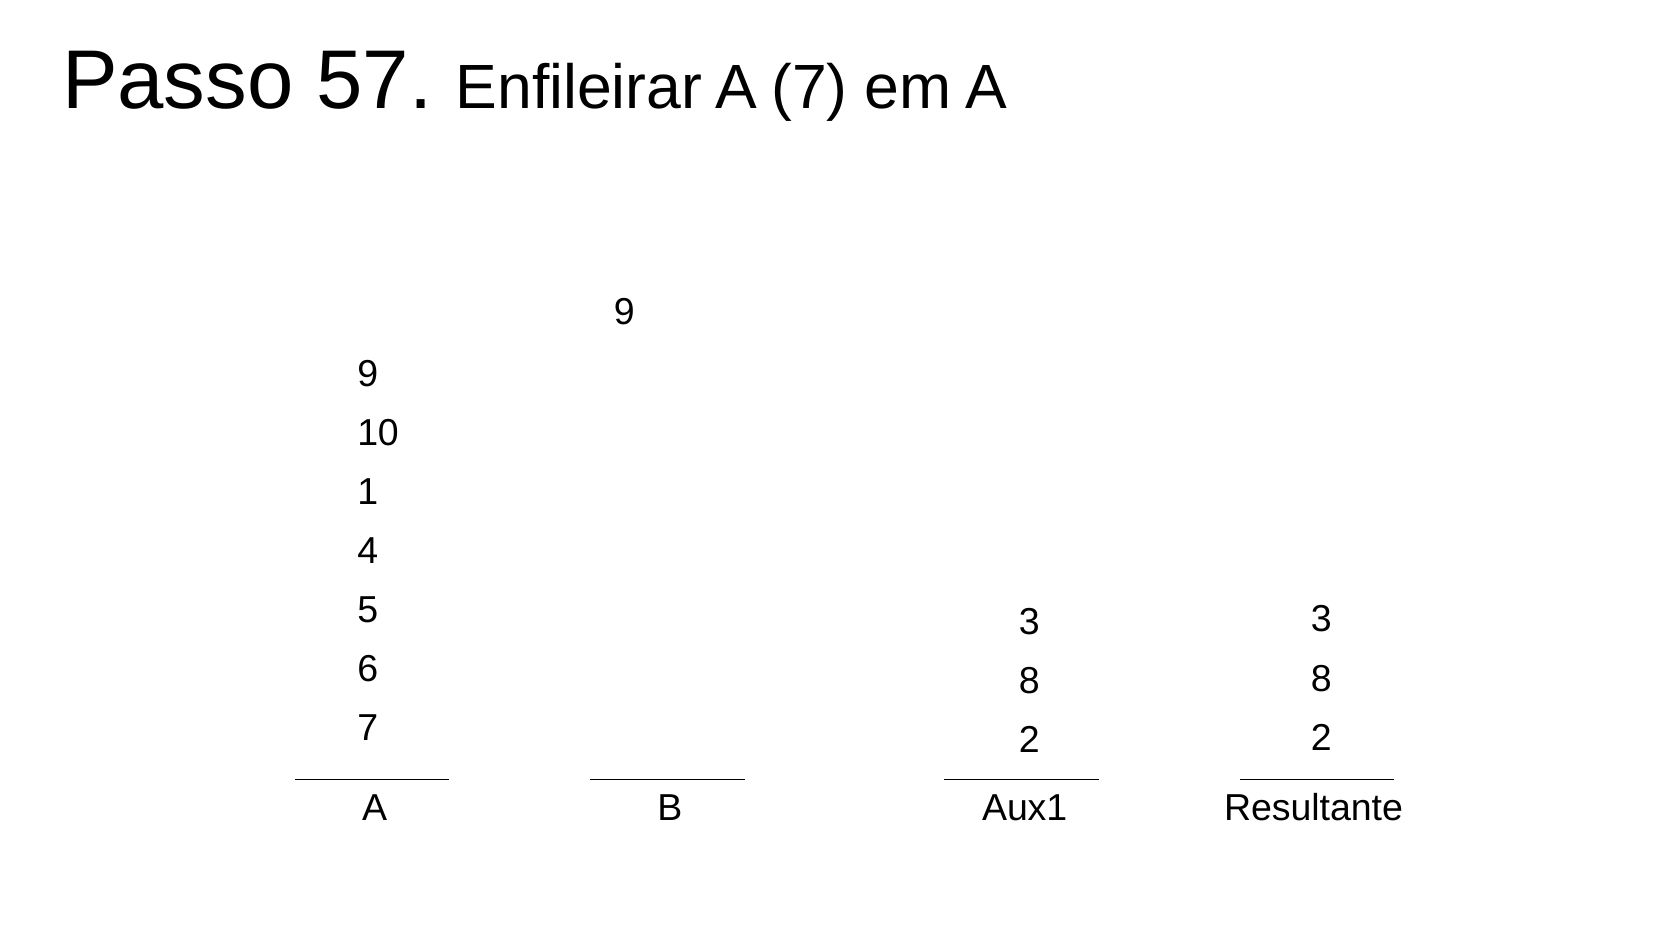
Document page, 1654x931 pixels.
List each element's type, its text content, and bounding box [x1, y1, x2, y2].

text_box B [642, 780, 698, 837]
text_box 6 [342, 640, 426, 697]
text_box A [347, 779, 508, 837]
text_box 3 [1296, 590, 1347, 648]
text_box 8 [1003, 651, 1055, 709]
text_box Aux1 [967, 780, 1083, 837]
text_box Resultante [1209, 779, 1418, 837]
text_box 4 [342, 521, 426, 579]
text_box 7 [342, 699, 426, 756]
text_box 1 [342, 462, 426, 520]
text_box 10 [342, 403, 426, 461]
text_box 2 [1296, 708, 1347, 766]
text_box 8 [1296, 649, 1347, 707]
text_box 9 [342, 344, 426, 402]
text_box 9 [599, 283, 650, 341]
text_box 2 [1003, 710, 1055, 768]
text_box Passo 57. Enfileirar A (7) em A [47, 25, 1607, 274]
text_box 5 [342, 580, 426, 638]
text_box 3 [1003, 592, 1055, 650]
